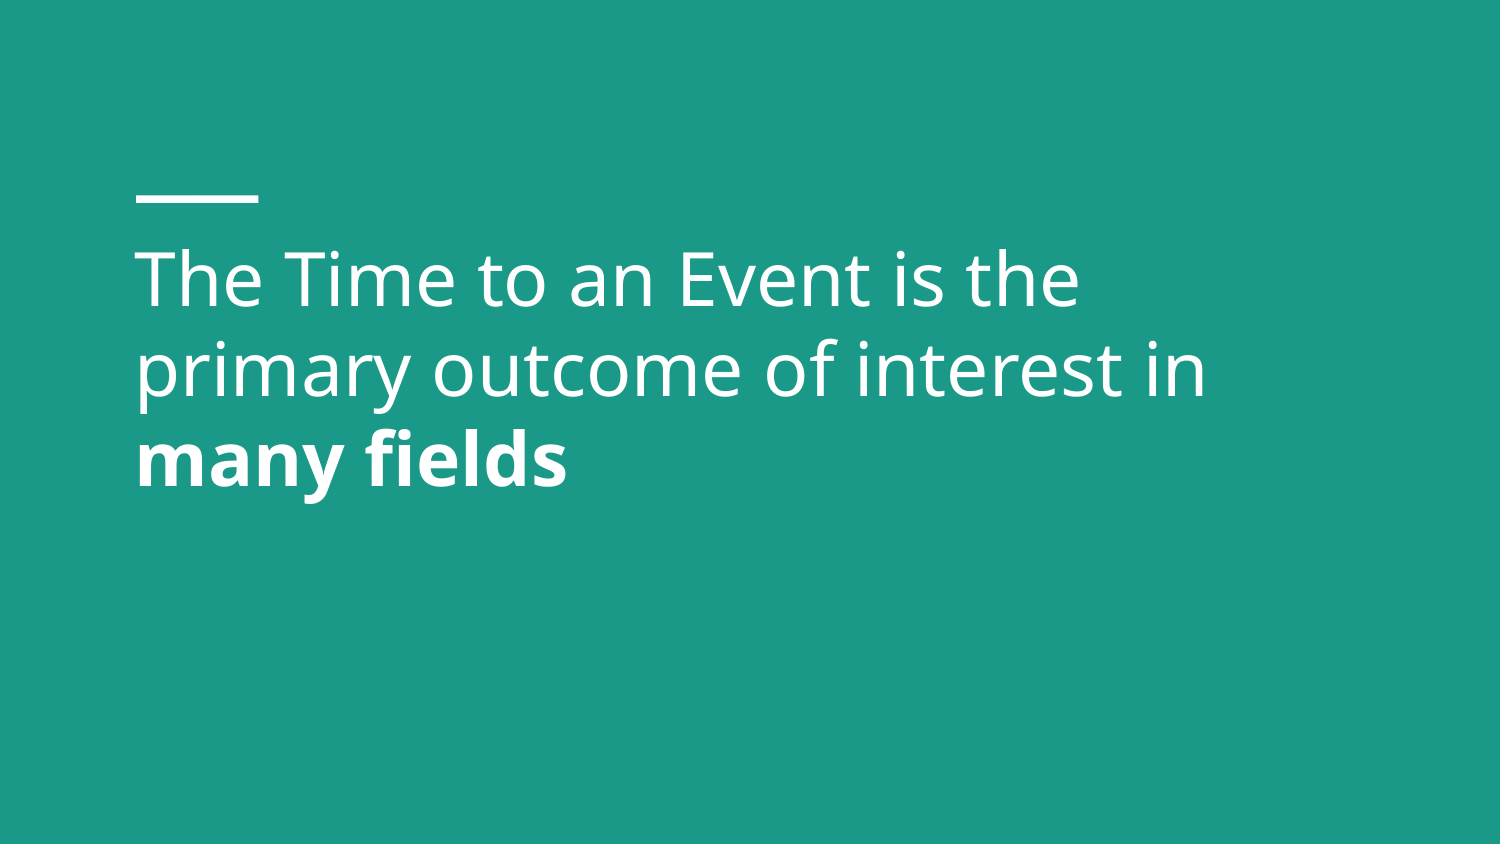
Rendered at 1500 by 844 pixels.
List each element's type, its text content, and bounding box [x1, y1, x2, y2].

title The Time to an Event is the primary outcome of interest in many fields [119, 216, 1381, 466]
